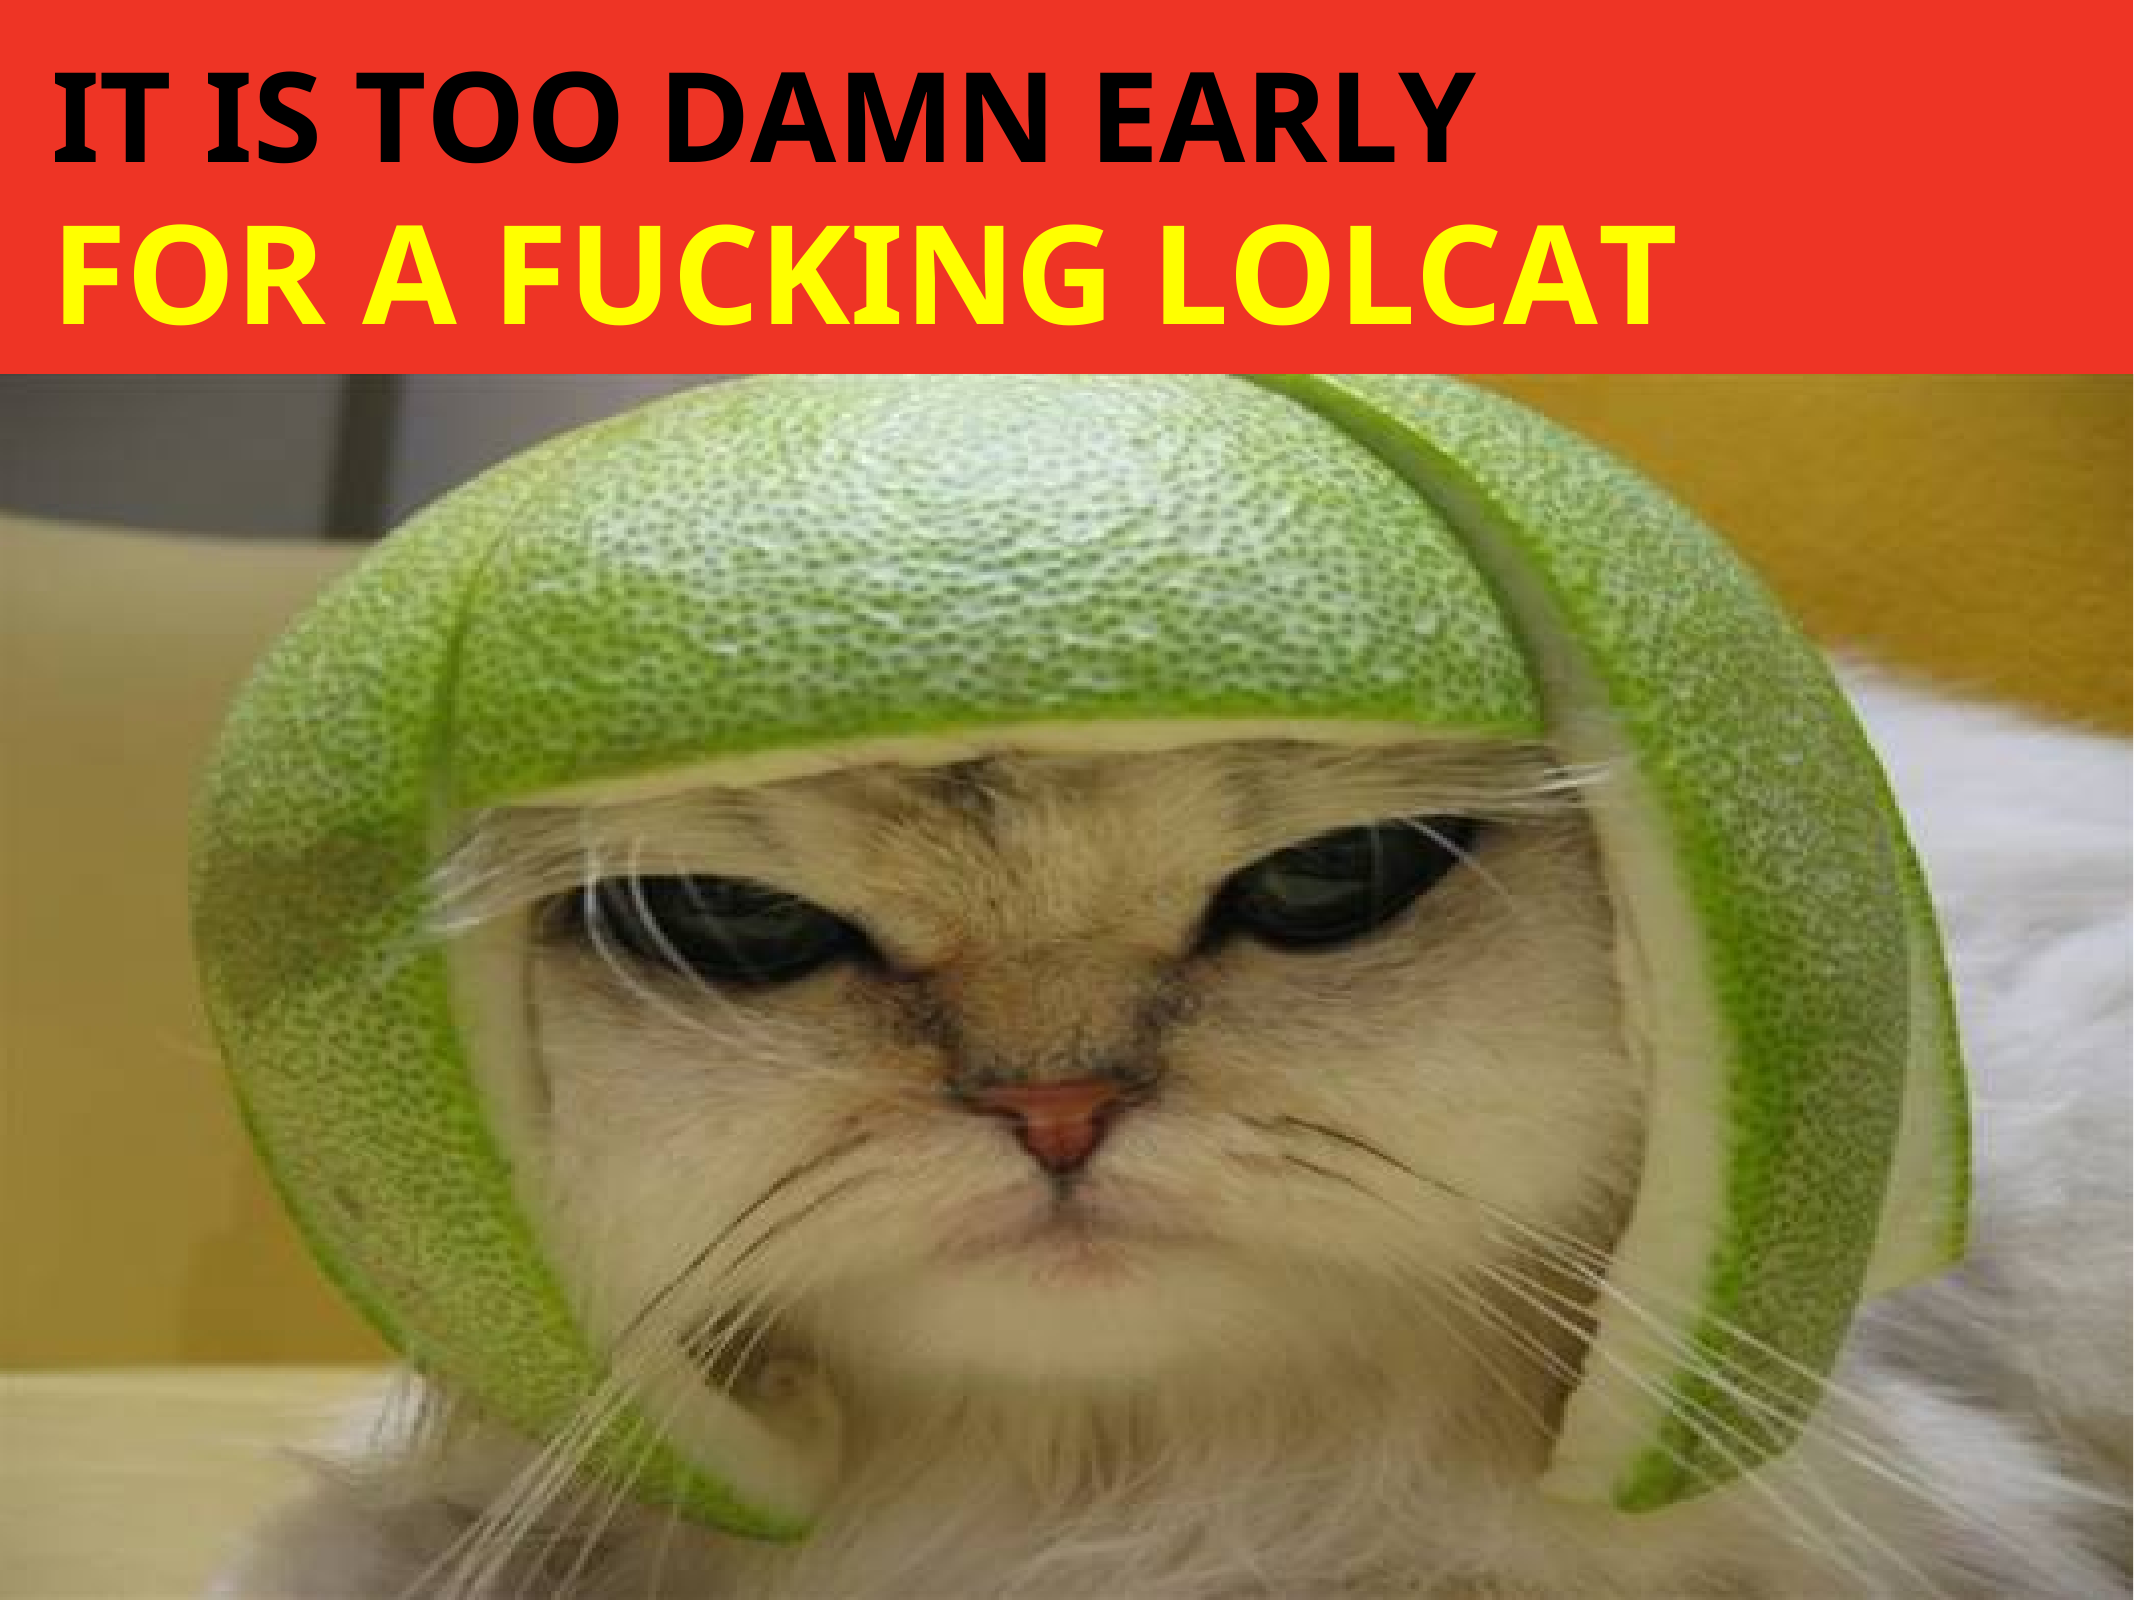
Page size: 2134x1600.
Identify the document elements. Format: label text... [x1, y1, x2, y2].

text_box IT IS TOO DAMN EARLY FOR A FUCKING LOLCAT [41, 37, 1951, 374]
picture [0, 374, 2134, 1600]
